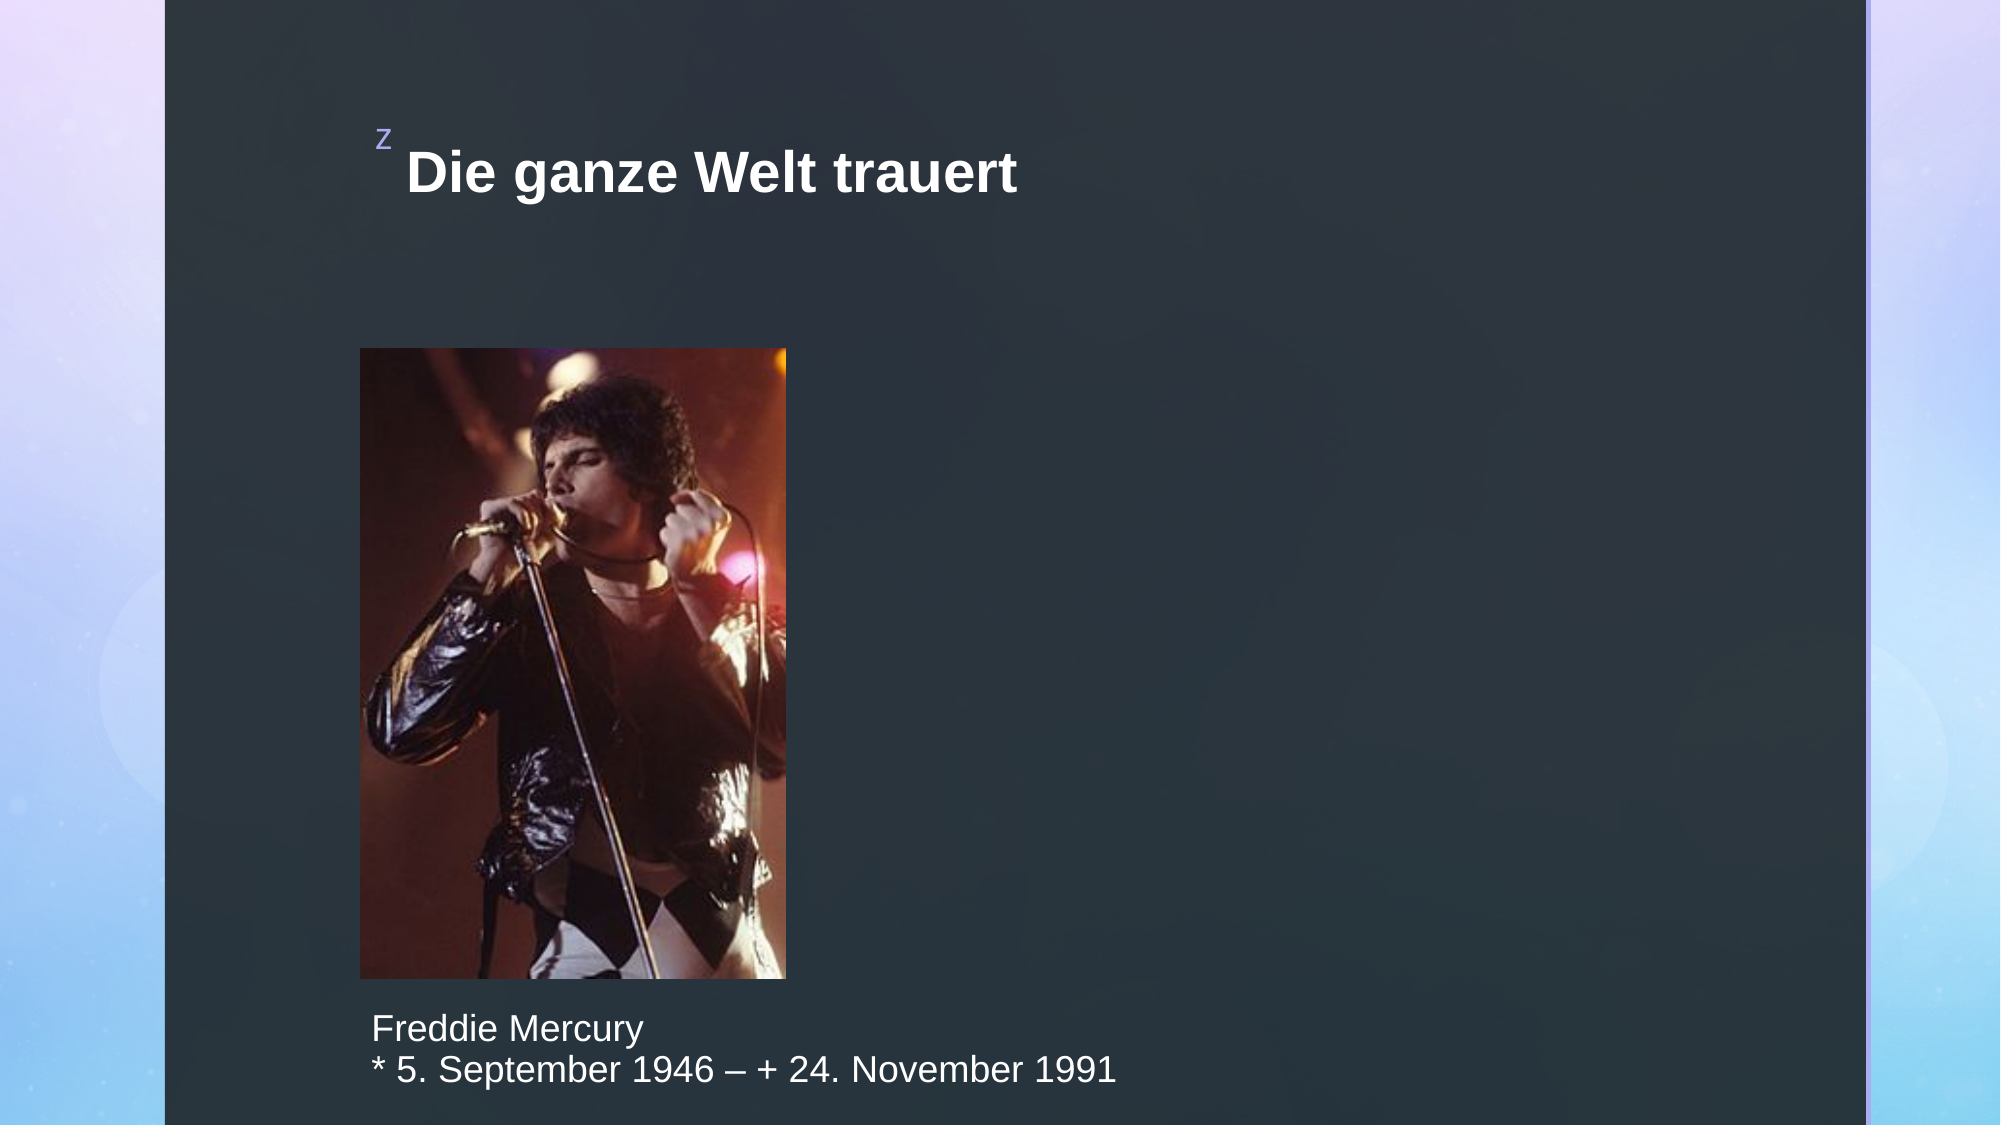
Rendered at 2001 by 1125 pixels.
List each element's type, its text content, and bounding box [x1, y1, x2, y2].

picture [0, 0, 164, 1125]
text_box Freddie Mercury * 5. September 1946 – + 24. November 1991 [356, 999, 1133, 1099]
picture [360, 348, 786, 979]
picture [1871, 0, 2001, 1125]
text_box Die ganze Welt trauert [391, 132, 1034, 215]
